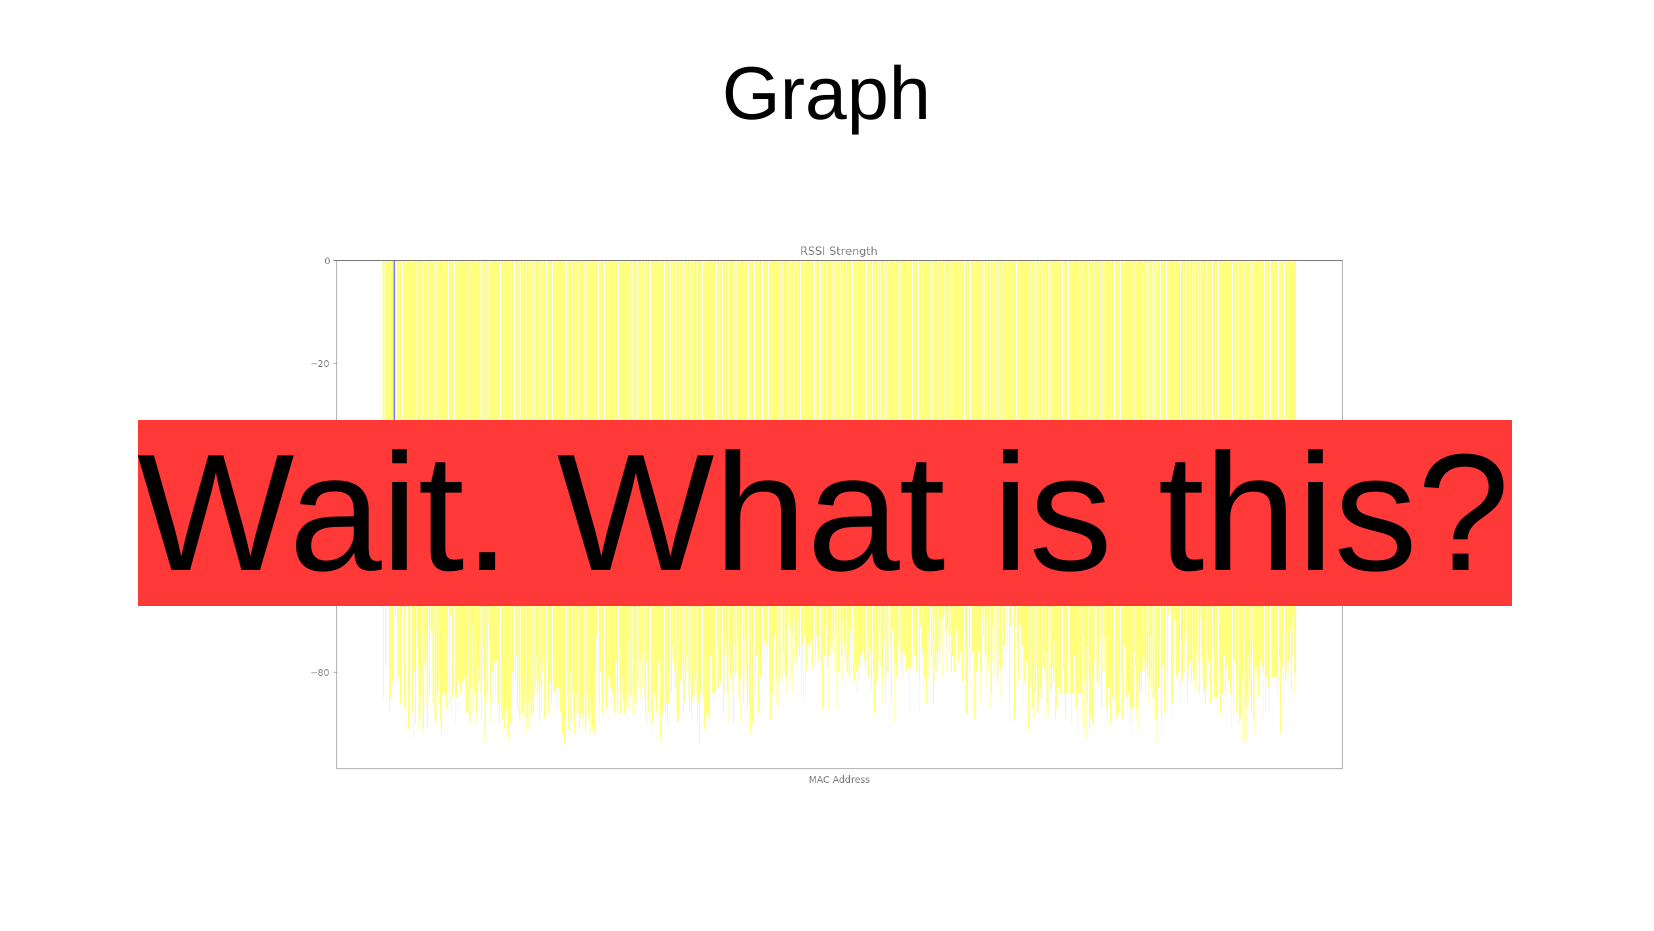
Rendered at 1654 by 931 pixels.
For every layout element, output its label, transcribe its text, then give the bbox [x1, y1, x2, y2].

title Graph [82, 37, 1571, 151]
picture [262, 225, 1388, 800]
